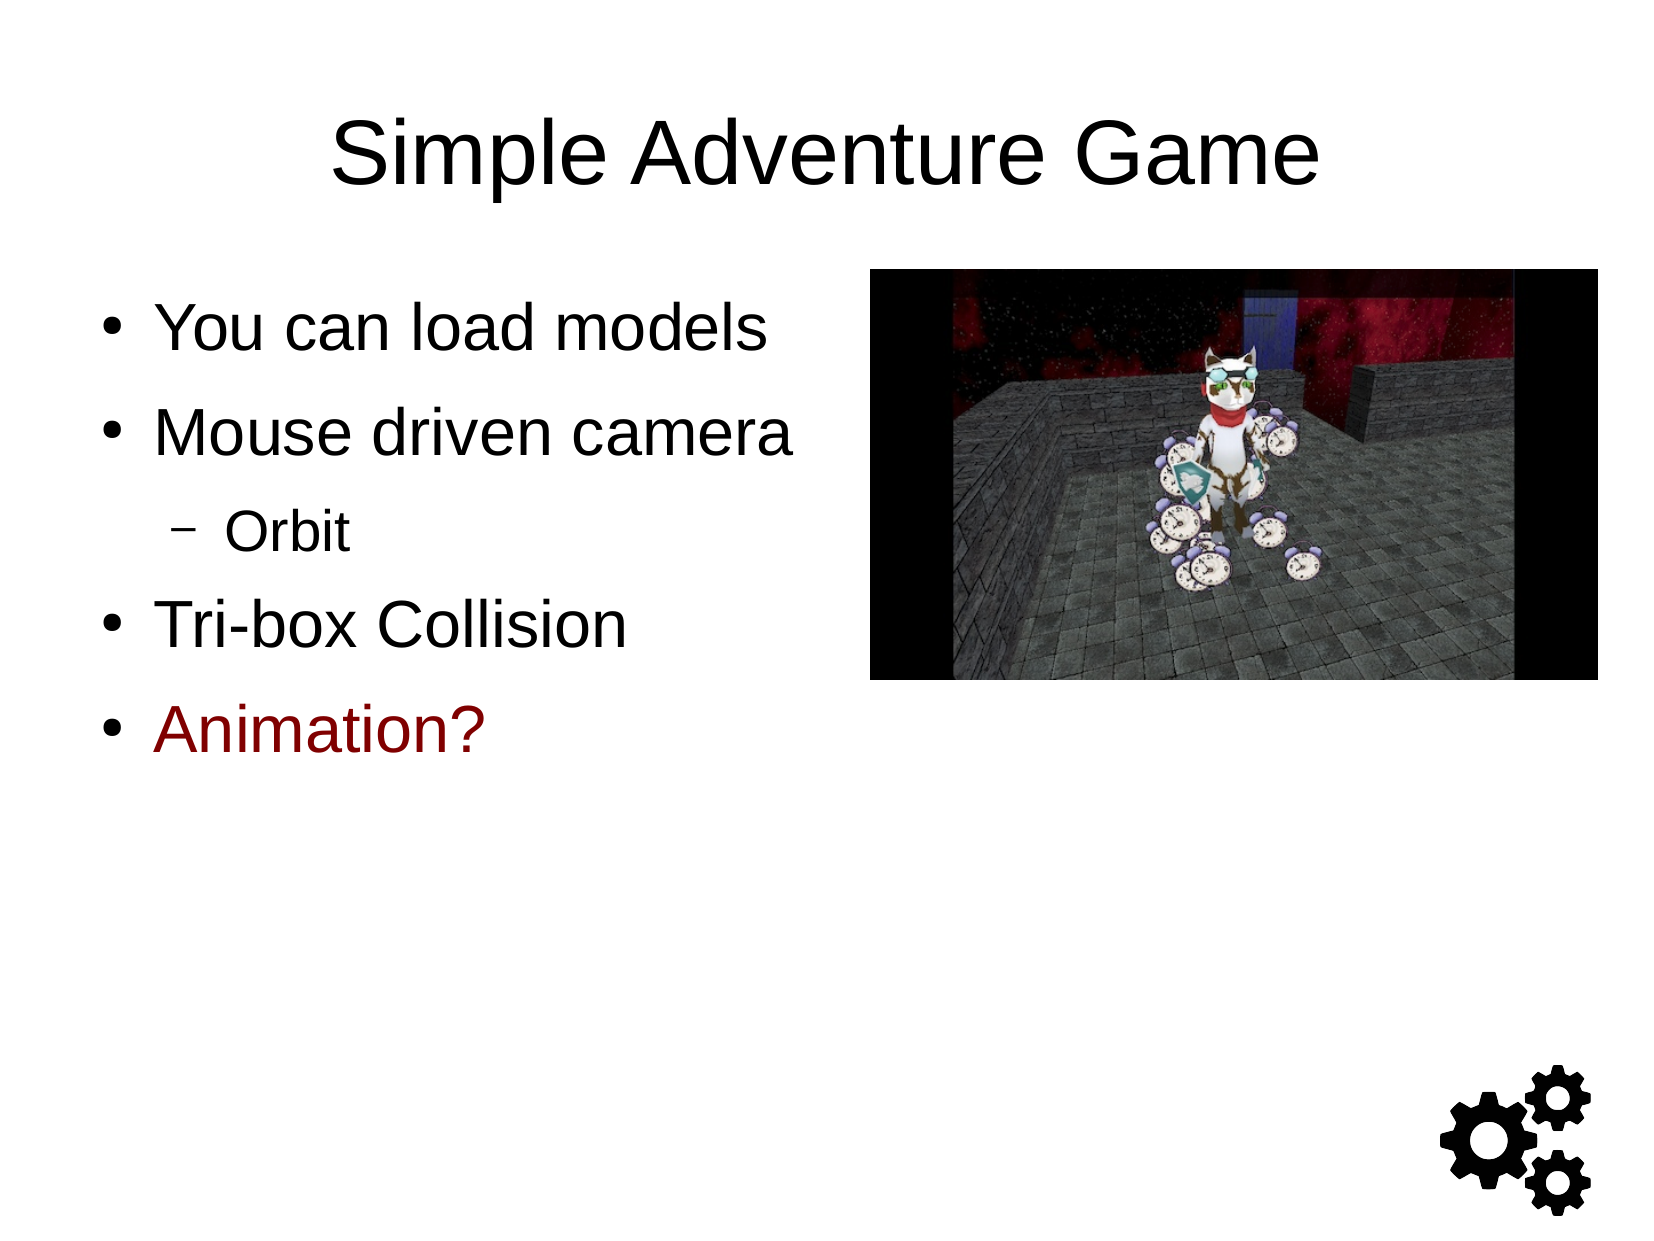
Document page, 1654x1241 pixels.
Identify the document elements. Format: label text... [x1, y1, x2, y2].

picture [870, 269, 1598, 680]
list You can load models Mouse driven camera Orbit Tri-box Collision Animation? [82, 290, 1571, 1010]
title Simple Adventure Game [82, 49, 1571, 257]
picture [1440, 1065, 1591, 1216]
